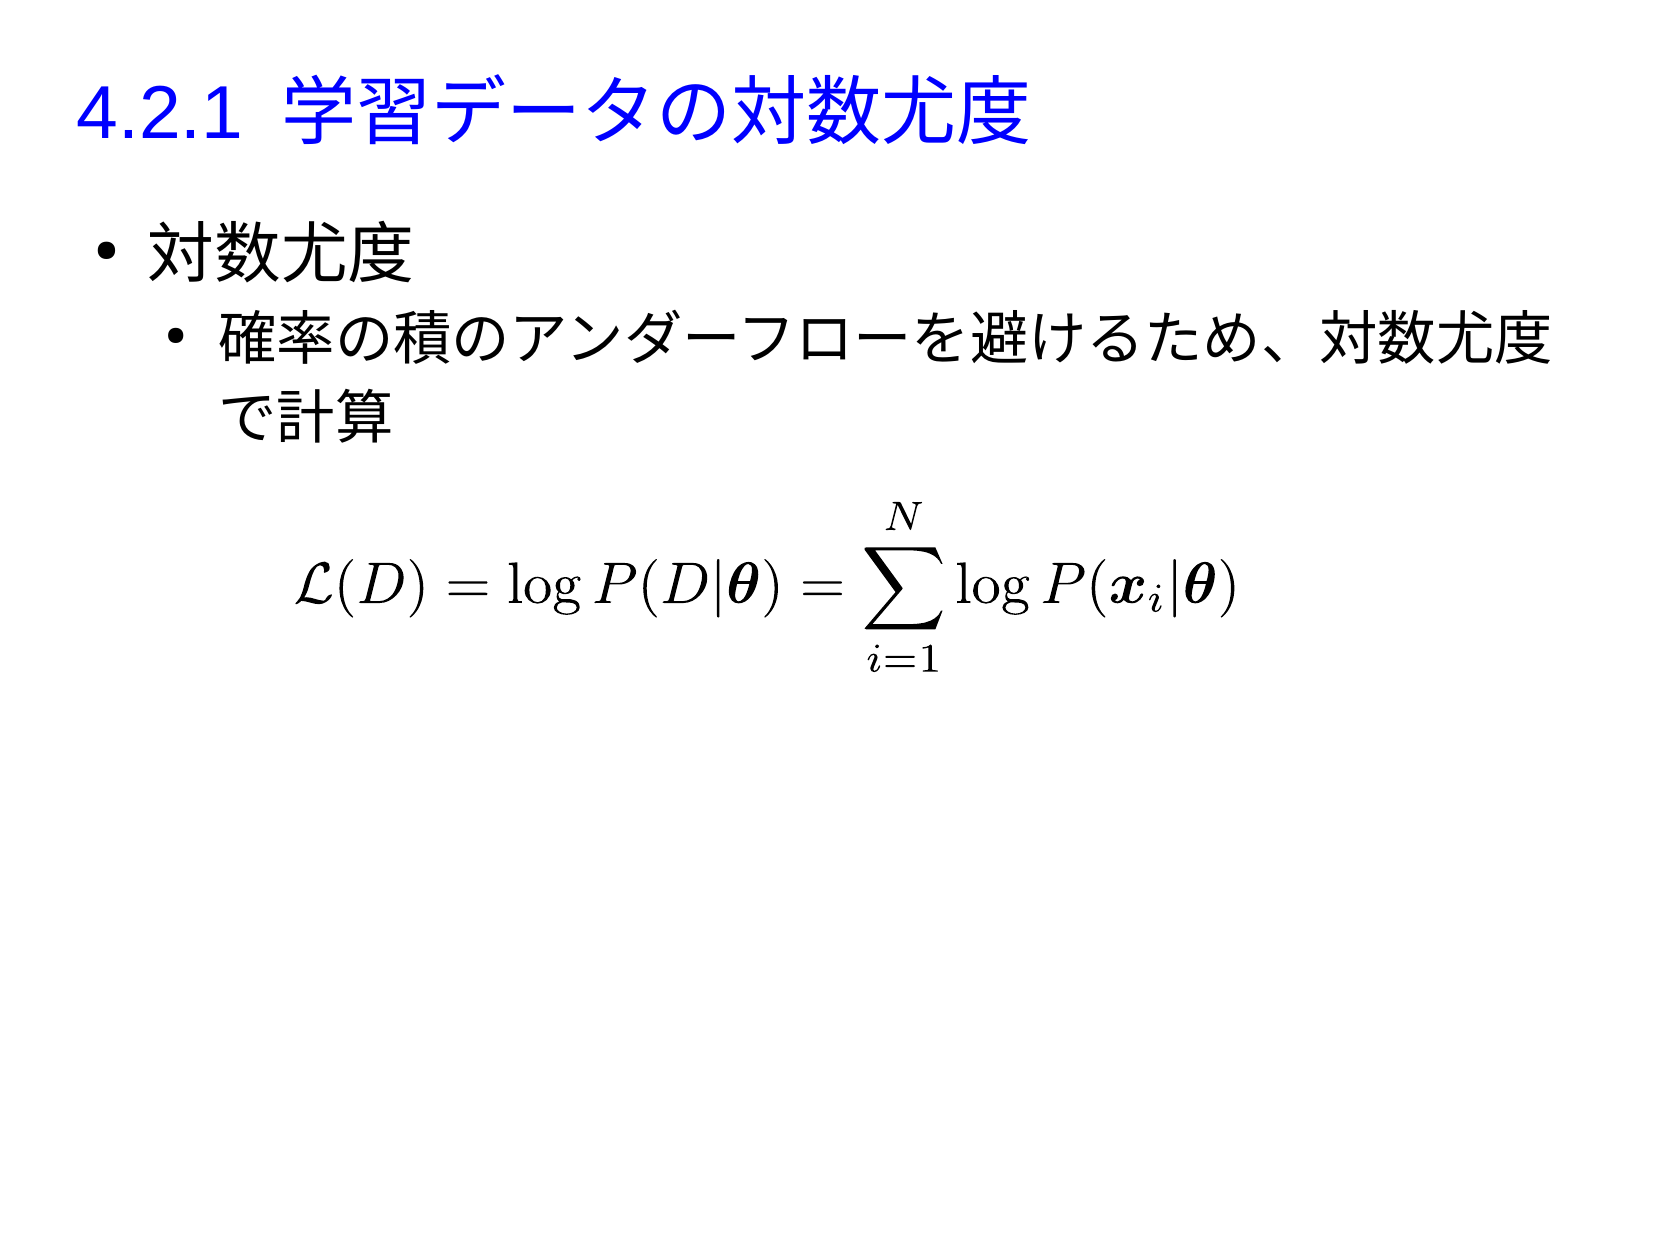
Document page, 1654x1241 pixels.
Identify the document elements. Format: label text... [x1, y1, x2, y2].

title 4.2.1 学習データの対数尤度 [76, 42, 1565, 178]
text_box [293, 501, 1241, 673]
list 対数尤度 確率の積のアンダーフローを避けるため、対数尤度で計算 [76, 206, 1565, 1063]
